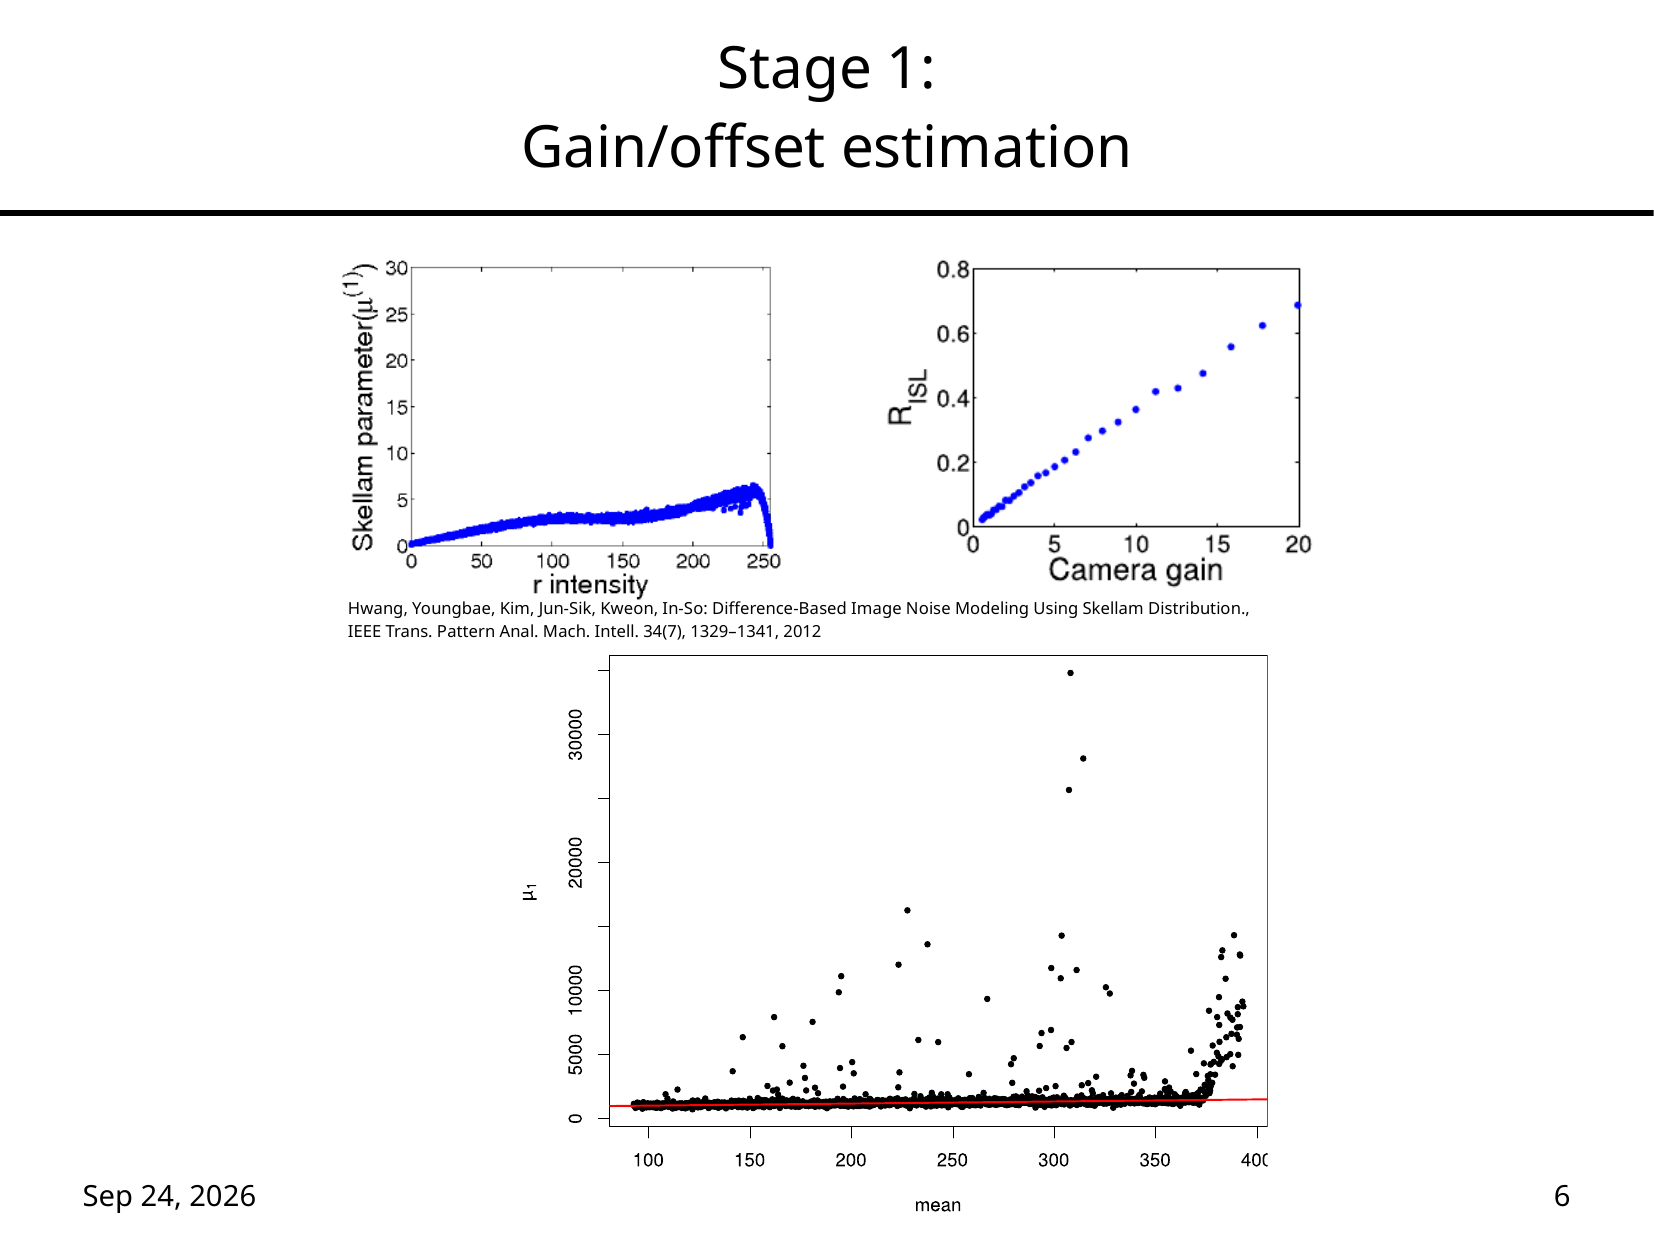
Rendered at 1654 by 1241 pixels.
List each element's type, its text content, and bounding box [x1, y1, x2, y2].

picture [879, 242, 1321, 595]
text_box Hwang, Youngbae, Kim, Jun-Sik, Kweon, In-So: Difference-Based Image Noise Modeling Using Skellam Distribution., IEEE Trans. Pattern Anal. Mach. Intell. 34(7), 1329–1341, 2012 [333, 588, 1302, 649]
title Stage 1: Gain/offset estimation [82, 2, 1571, 210]
picture [341, 251, 787, 588]
picture [519, 655, 1268, 1217]
